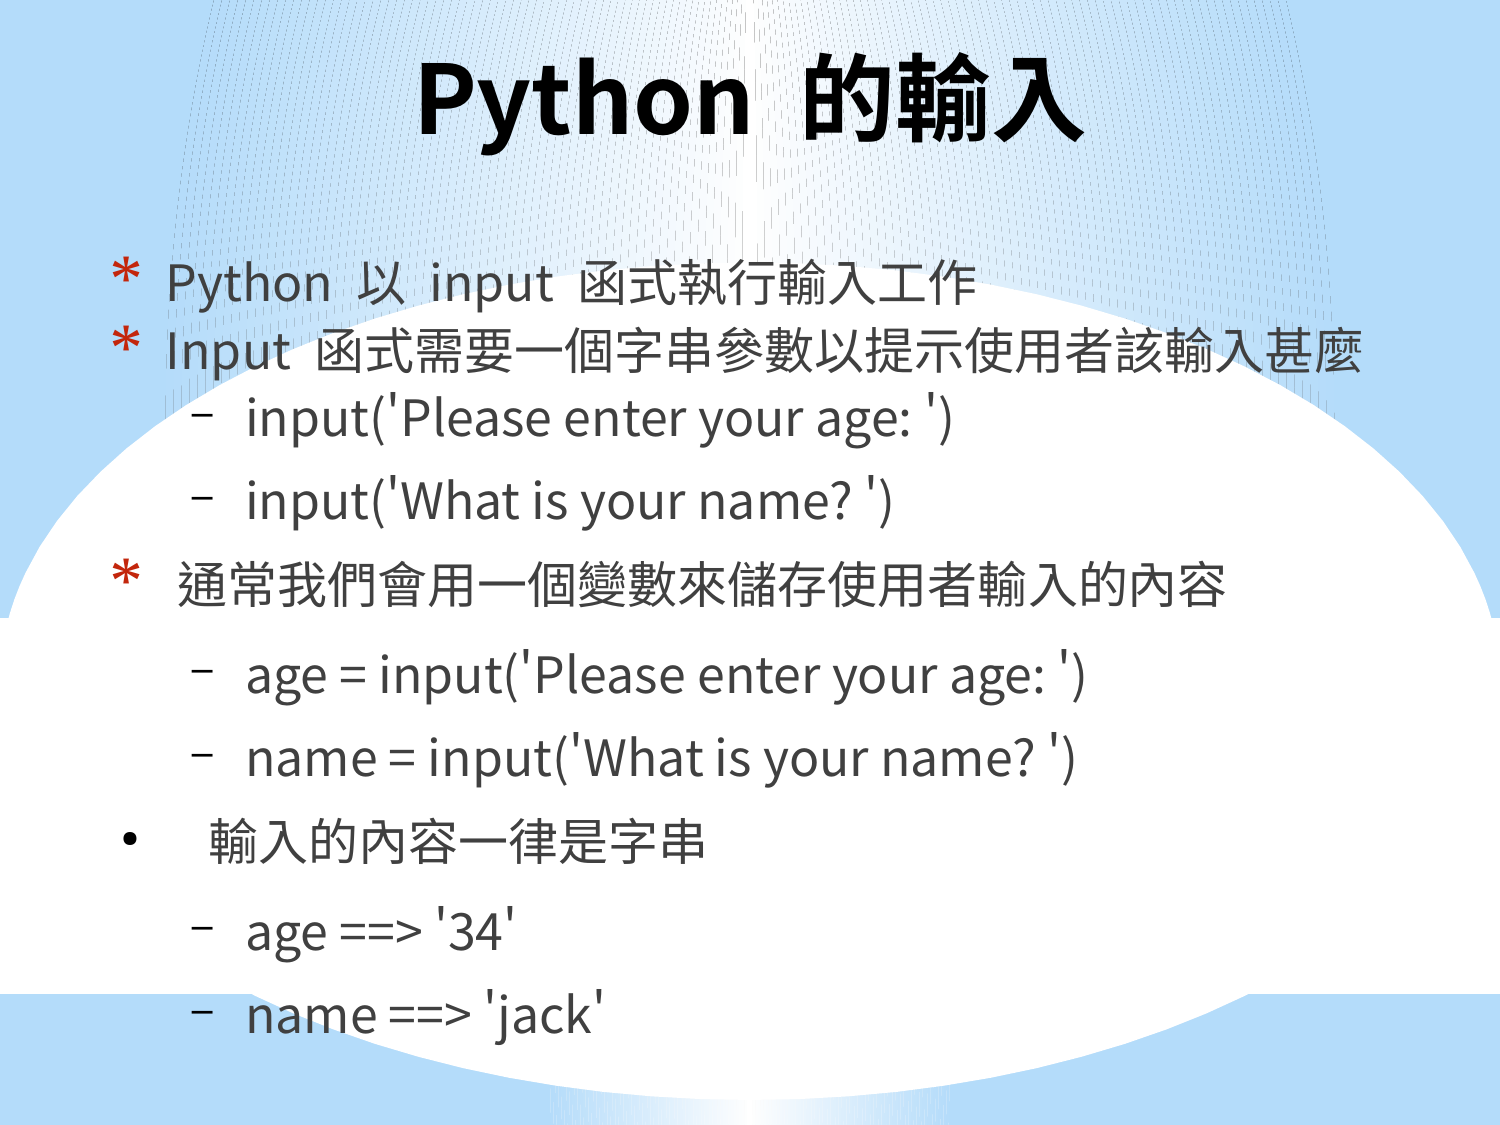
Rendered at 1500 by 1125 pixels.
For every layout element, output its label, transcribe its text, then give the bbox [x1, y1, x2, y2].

title Python 的輸入 [0, 30, 1500, 219]
list Python 以 input 函式執行輸入工作 Input 函式需要一個字串參數以提示使用者該輸入甚麼 input('Please enter your age: ') input('What is your name? ') 通常我們會用一個變數來儲存使用者輸入的內容 age = input('Please enter your age: ') name = input('What is your name? ') 輸入的內容一律是字串 age ==> '34' name ==> 'jack' [88, 243, 1400, 1047]
